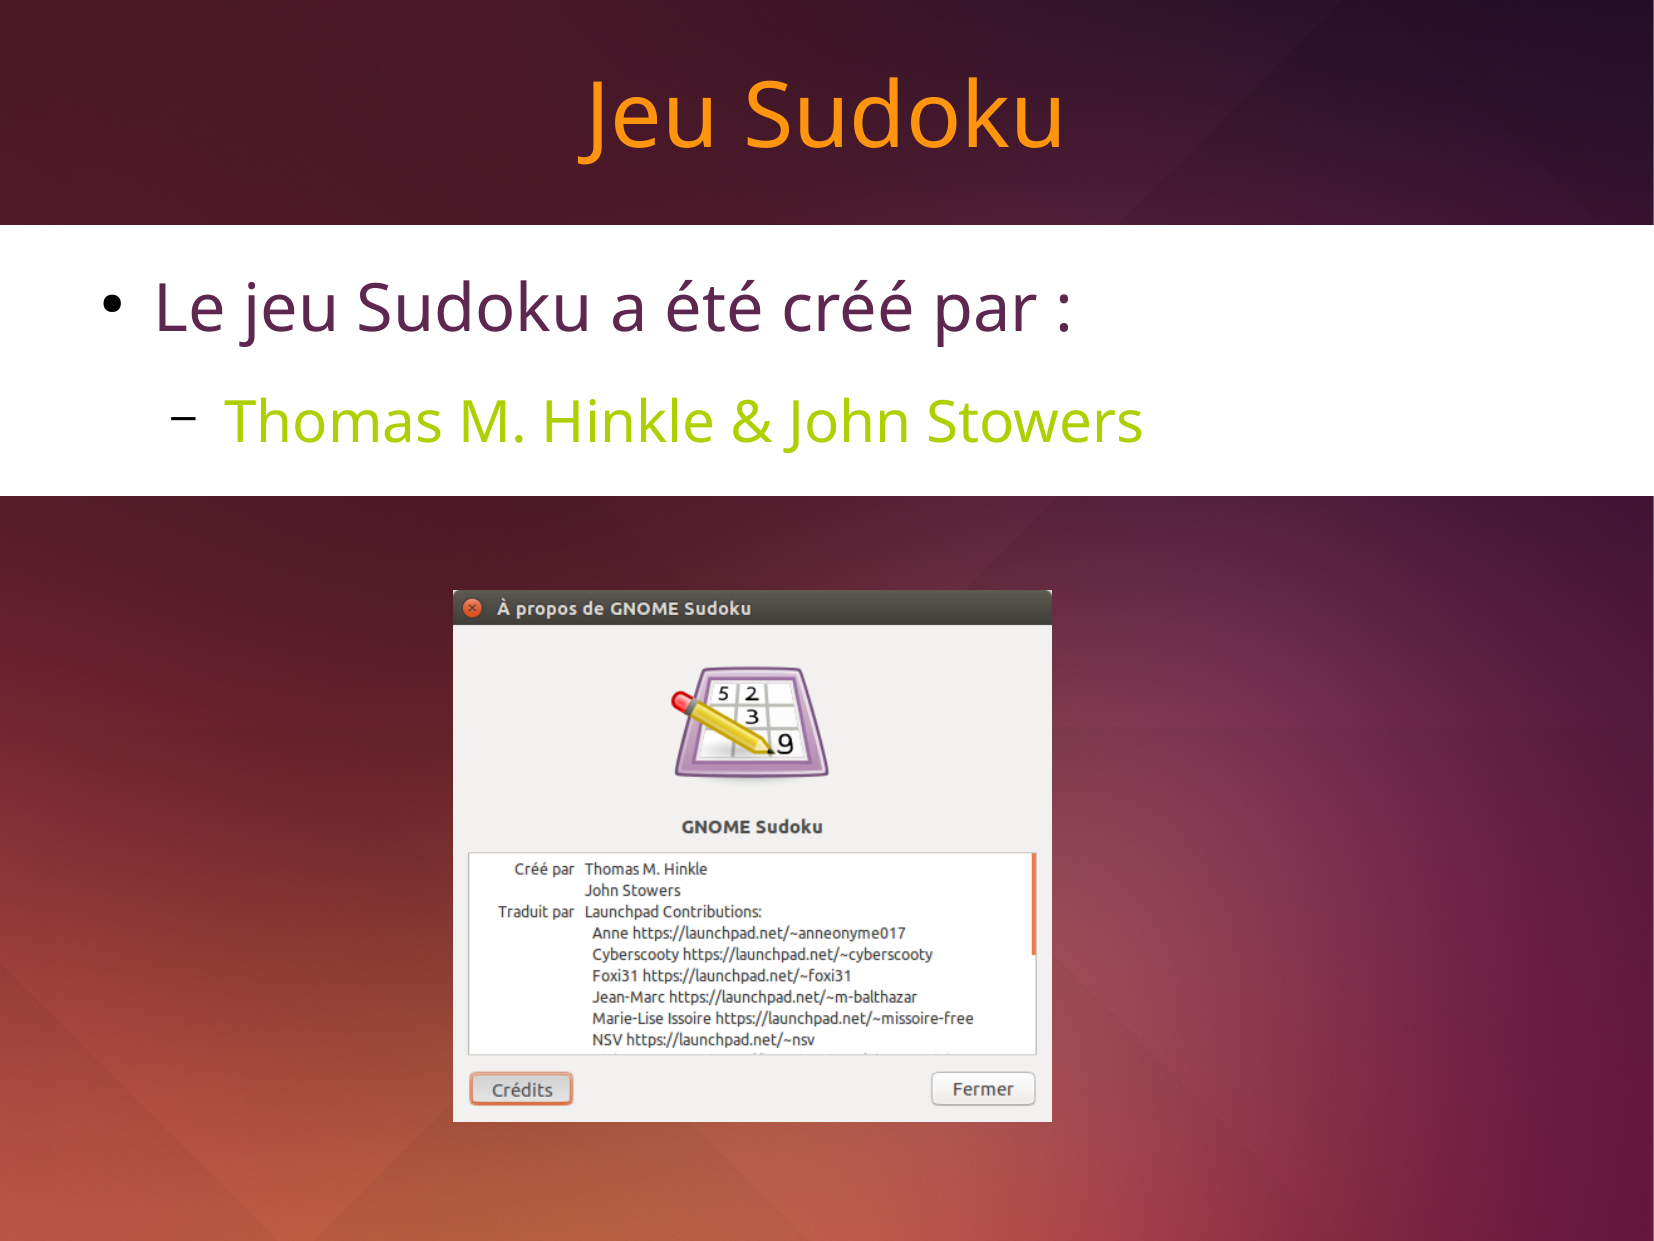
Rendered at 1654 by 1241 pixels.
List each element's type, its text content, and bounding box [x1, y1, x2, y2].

picture [0, 0, 1654, 1241]
list Le jeu Sudoku a été créé par : Thomas M. Hinkle & John Stowers [82, 259, 1571, 1111]
title Jeu Sudoku [82, 8, 1571, 216]
